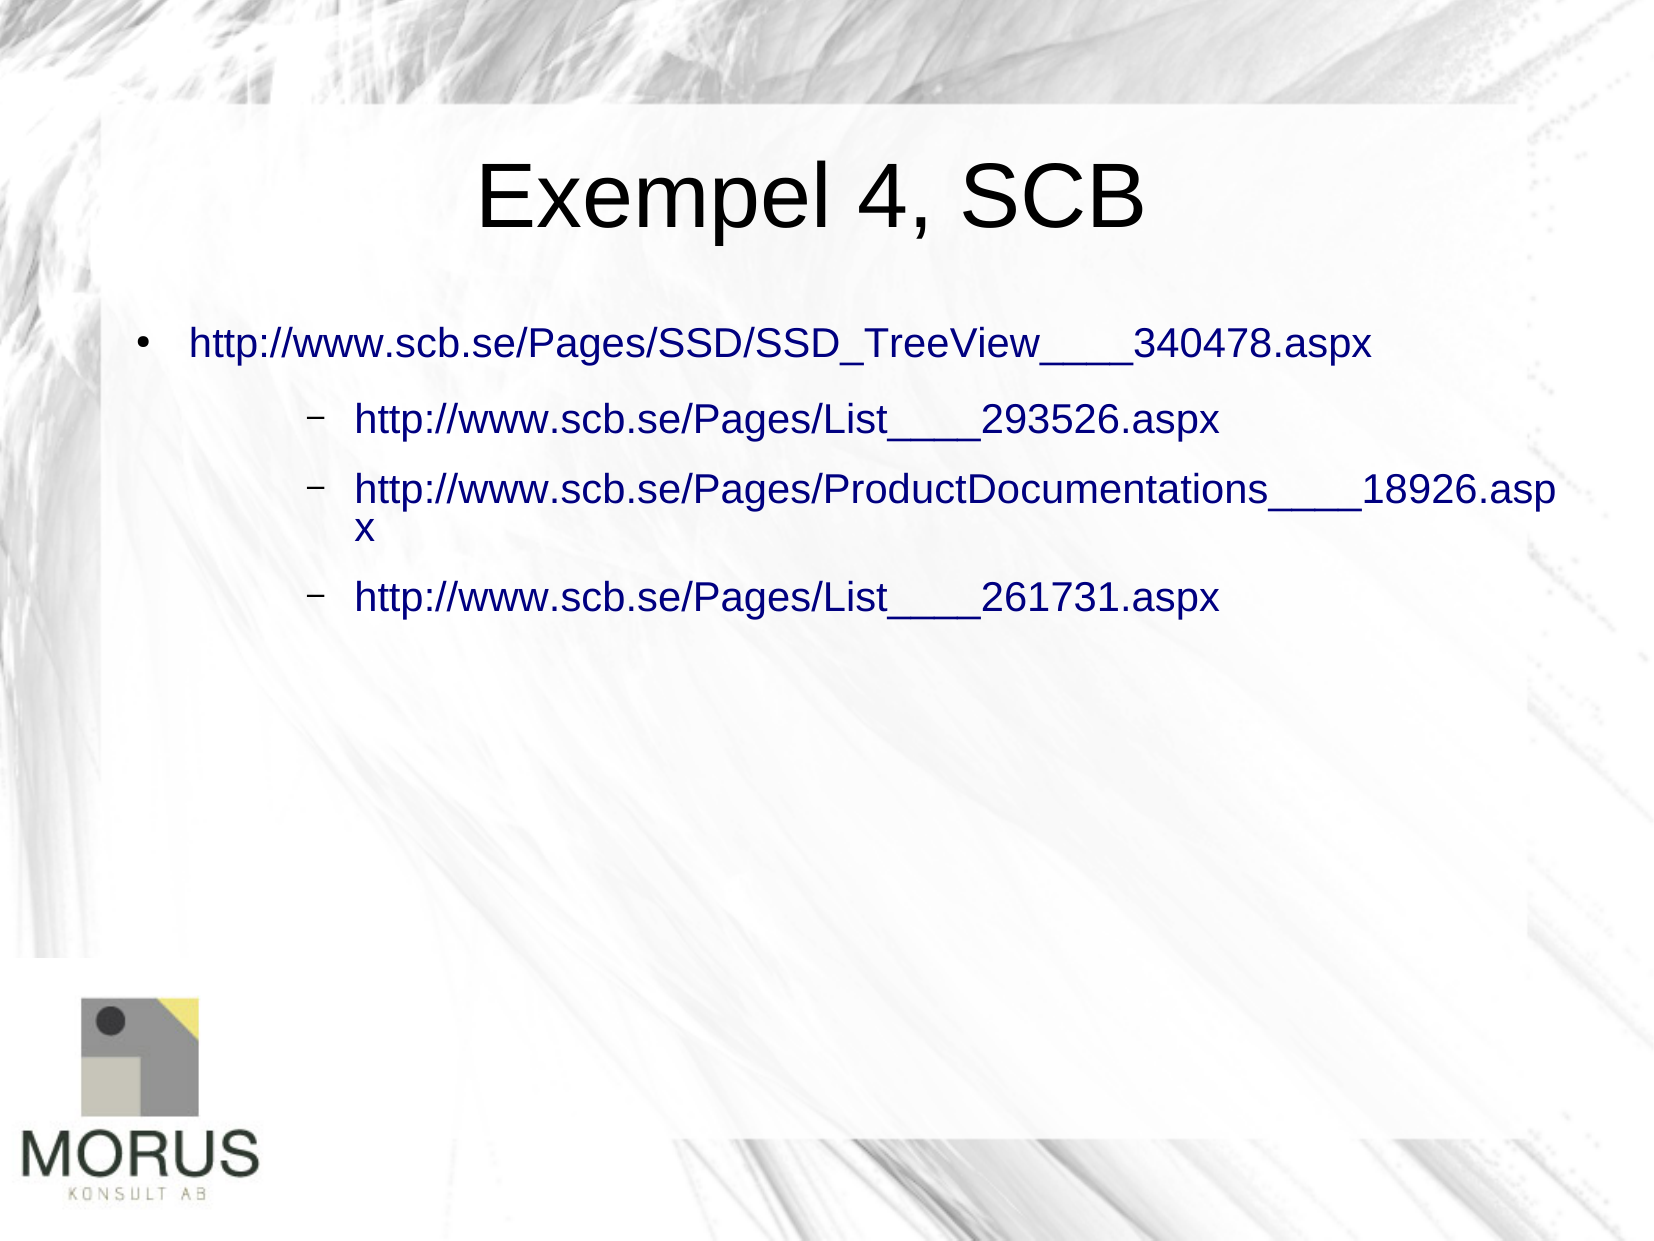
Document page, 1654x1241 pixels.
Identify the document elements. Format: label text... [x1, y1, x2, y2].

title Exempel 4, SCB [118, 112, 1506, 281]
picture [0, 0, 1654, 1241]
list http://www.scb.se/Pages/SSD/SSD_TreeView____340478.aspx http://www.scb.se/Pages/List____293526.aspx http://www.scb.se/Pages/ProductDocumentations____18926.aspx http://www.scb.se/Pages/List____261731.aspx [118, 319, 1571, 1040]
